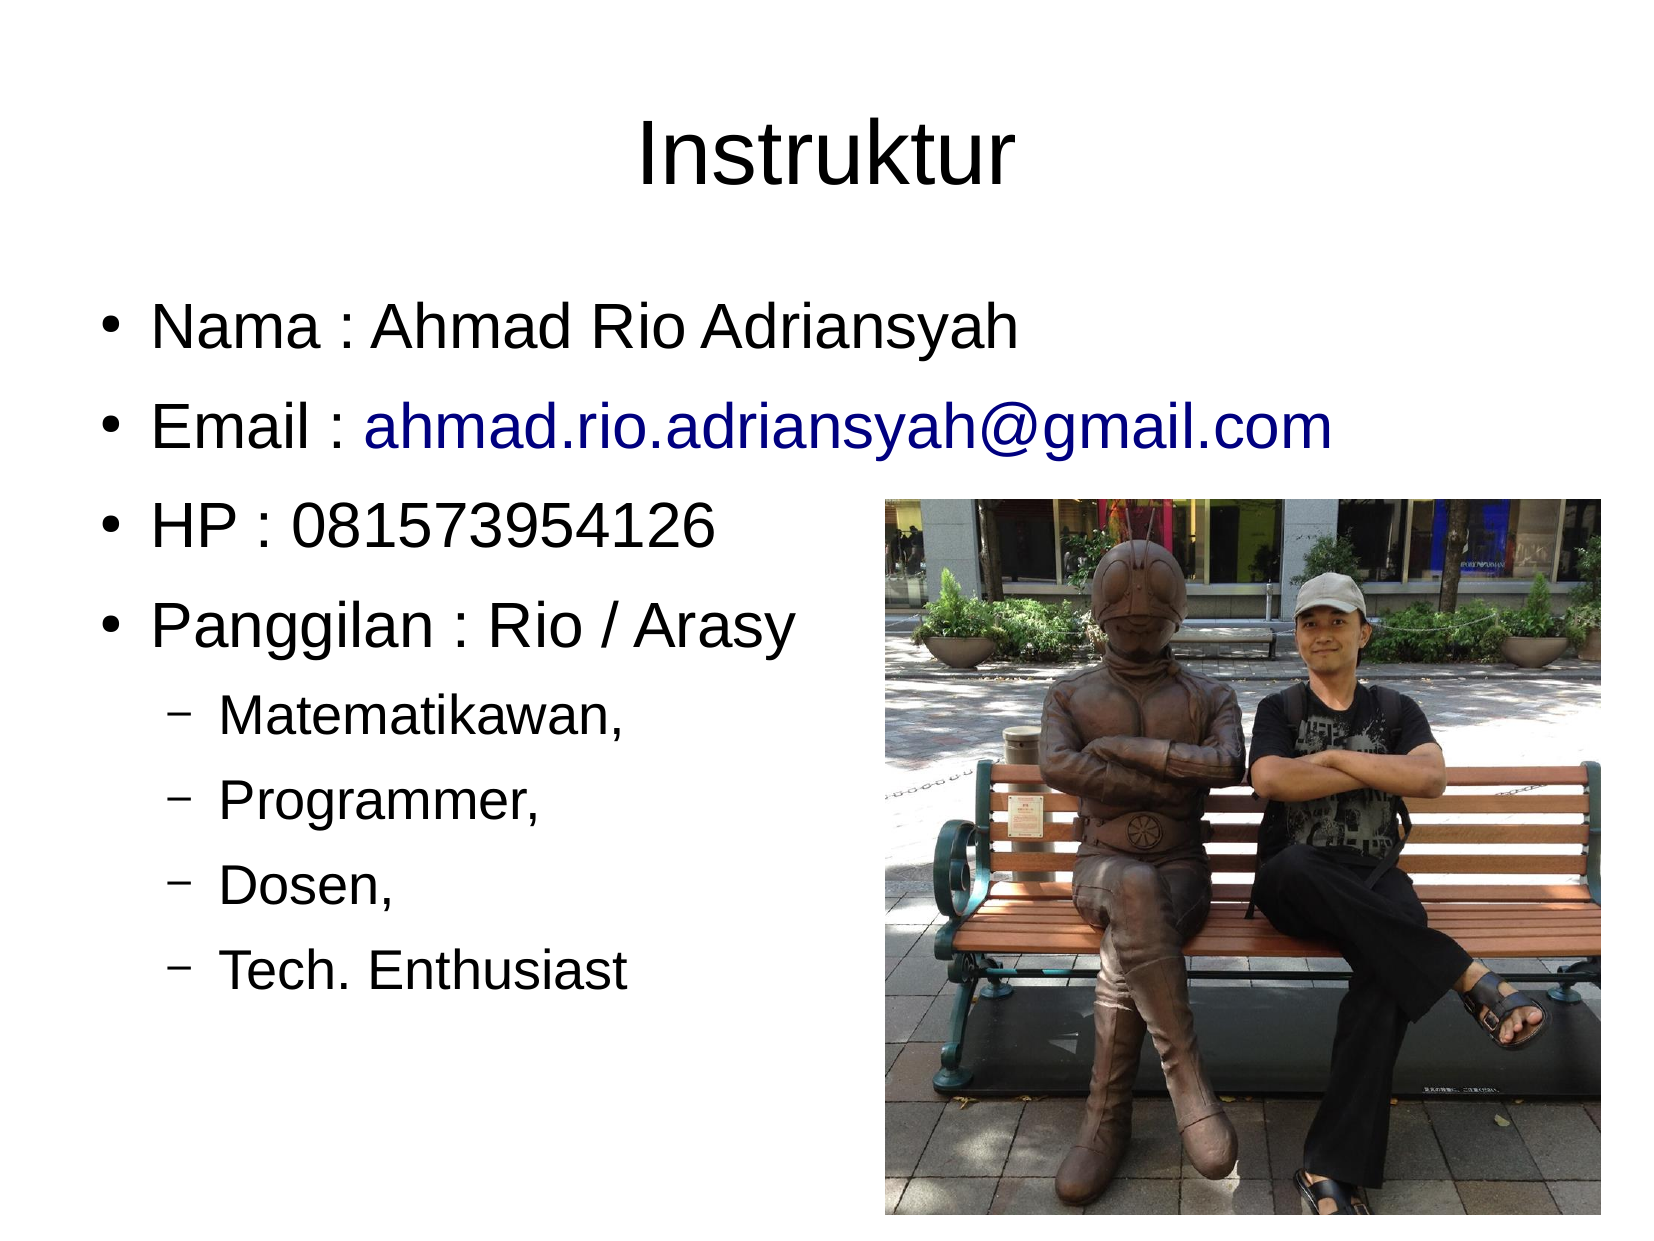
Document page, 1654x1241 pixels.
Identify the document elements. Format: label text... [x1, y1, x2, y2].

list Nama : Ahmad Rio Adriansyah Email : ahmad.rio.adriansyah@gmail.com HP : 081573954126 Panggilan : Rio / Arasy Matematikawan, Programmer, Dosen, Tech. Enthusiast [82, 290, 1571, 1010]
picture [885, 499, 1601, 1216]
title Instruktur [82, 49, 1571, 257]
